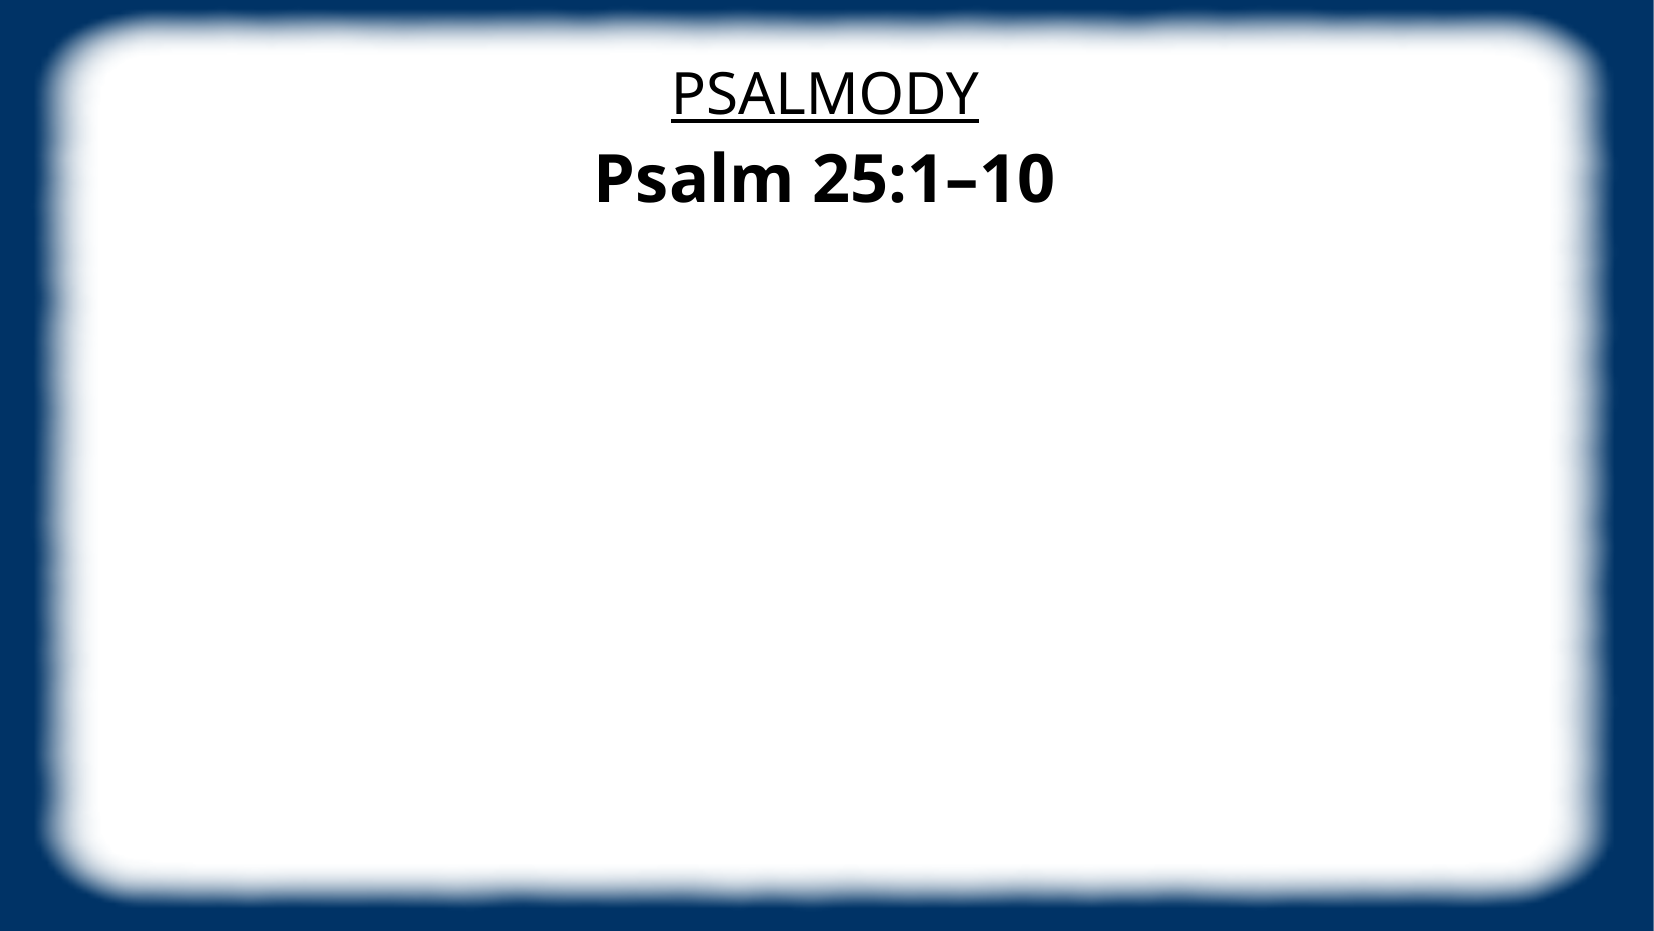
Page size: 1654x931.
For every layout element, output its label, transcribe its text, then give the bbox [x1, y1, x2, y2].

picture [0, 0, 1654, 931]
text_box PSALMODY Psalm 25:1–10 [75, 45, 1576, 226]
